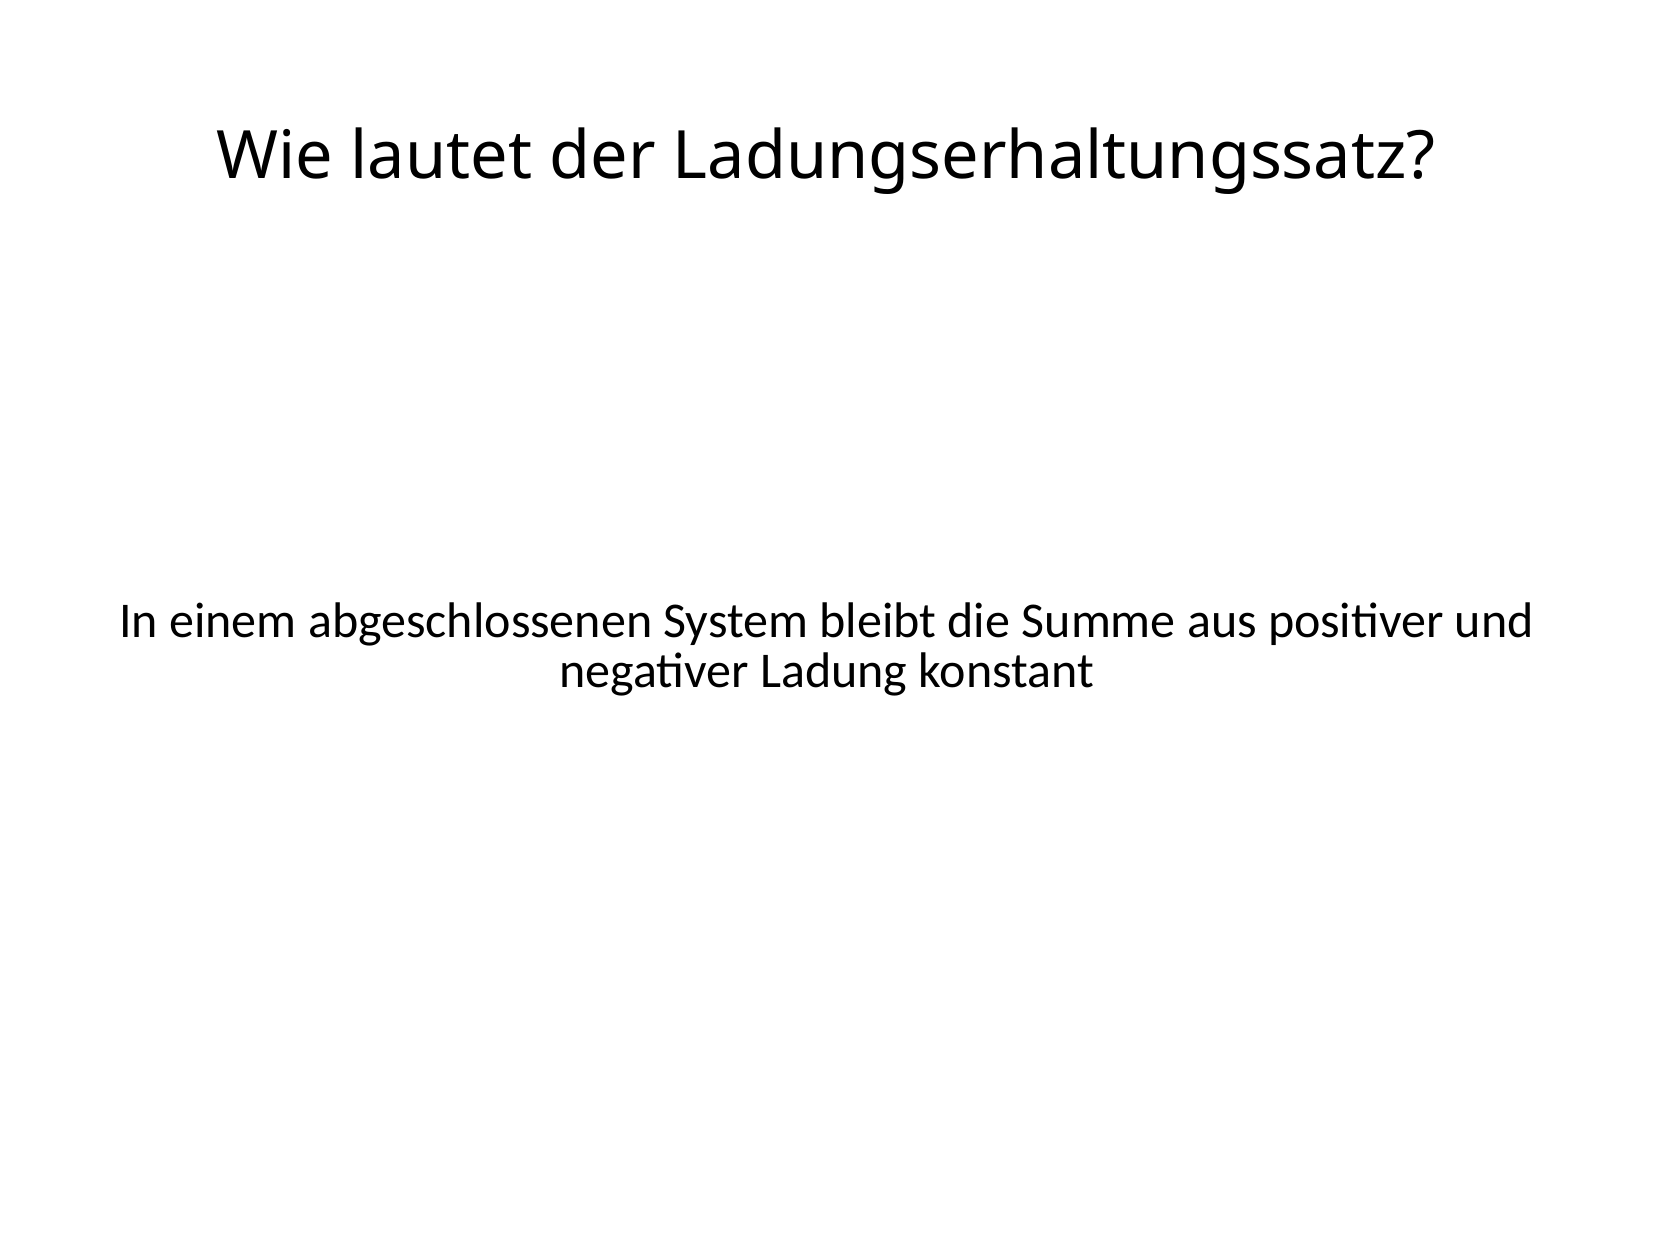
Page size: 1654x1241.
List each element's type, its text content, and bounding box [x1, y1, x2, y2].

title Wie lautet der Ladungserhaltungssatz? [82, 49, 1571, 257]
subtitle In einem abgeschlossenen System bleibt die Summe aus positiver und negativer Ladung konstant [82, 290, 1571, 1010]
